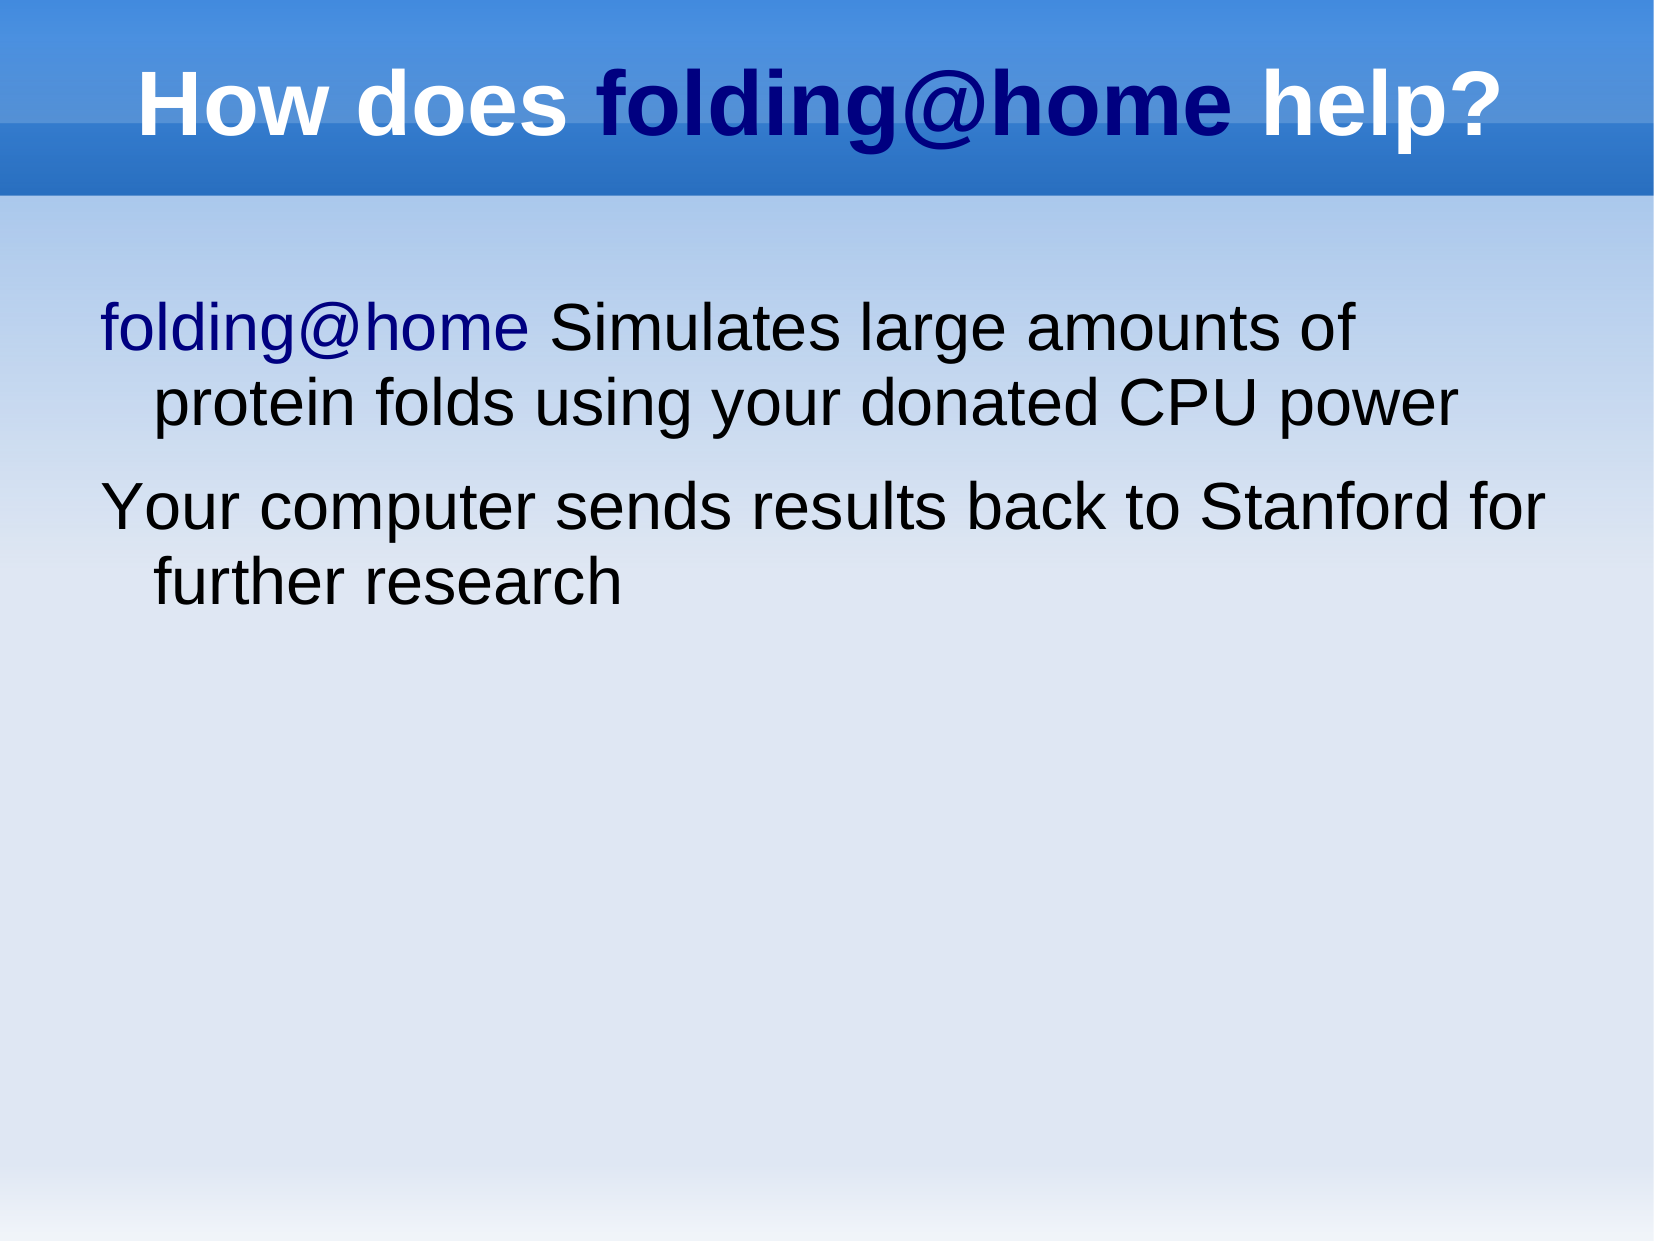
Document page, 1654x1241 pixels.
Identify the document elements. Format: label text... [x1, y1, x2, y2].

list folding@home Simulates large amounts of protein folds using your donated CPU power Your computer sends results back to Stanford for further research [82, 290, 1571, 1109]
picture [0, 0, 1654, 1241]
title How does folding@home help? [76, 0, 1565, 208]
